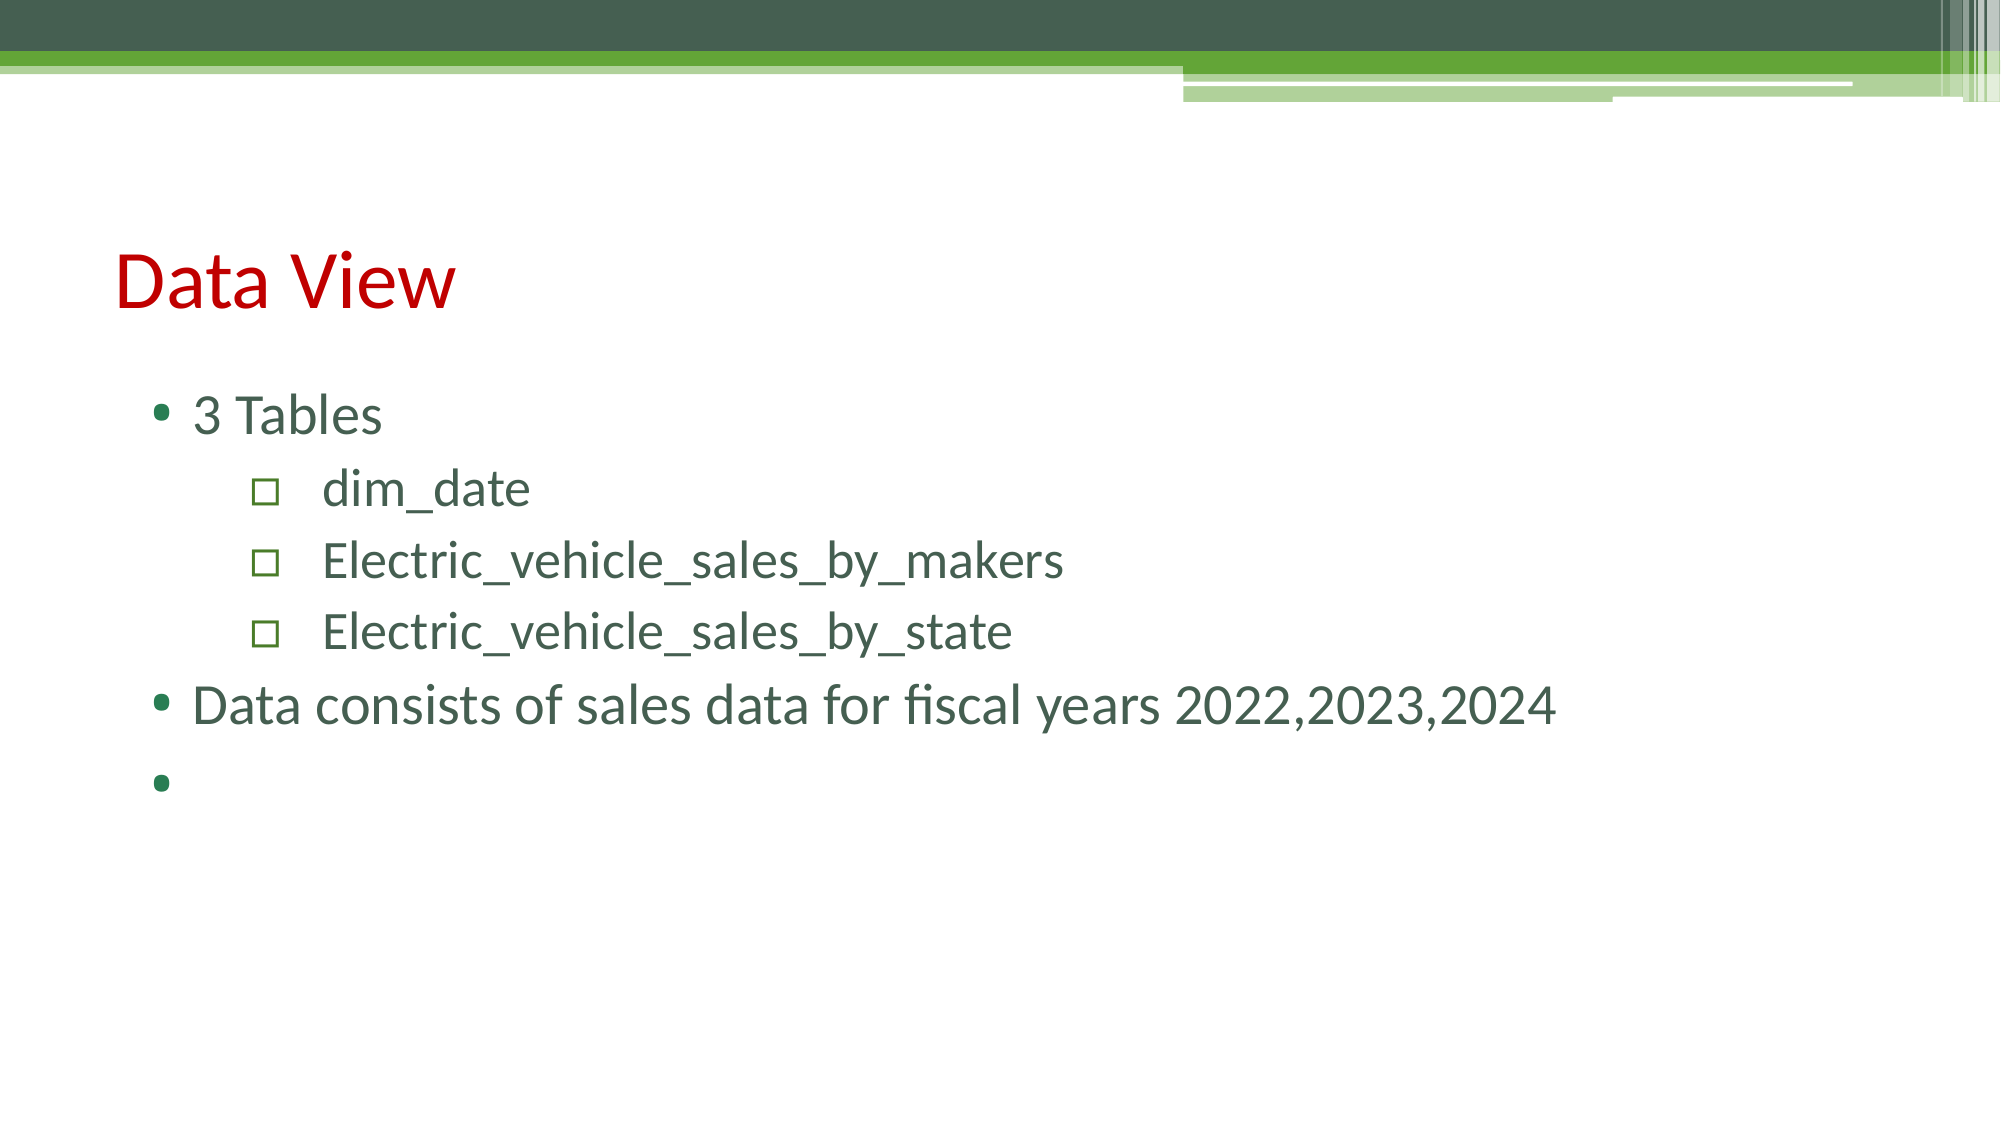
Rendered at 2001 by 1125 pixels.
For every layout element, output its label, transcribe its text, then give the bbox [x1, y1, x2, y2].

list 3 Tables dim_date Electric_vehicle_sales_by_makers Electric_vehicle_sales_by_state Data consists of sales data for fiscal years 2022,2023,2024 [99, 368, 1900, 1079]
title Data View [99, 187, 1900, 363]
